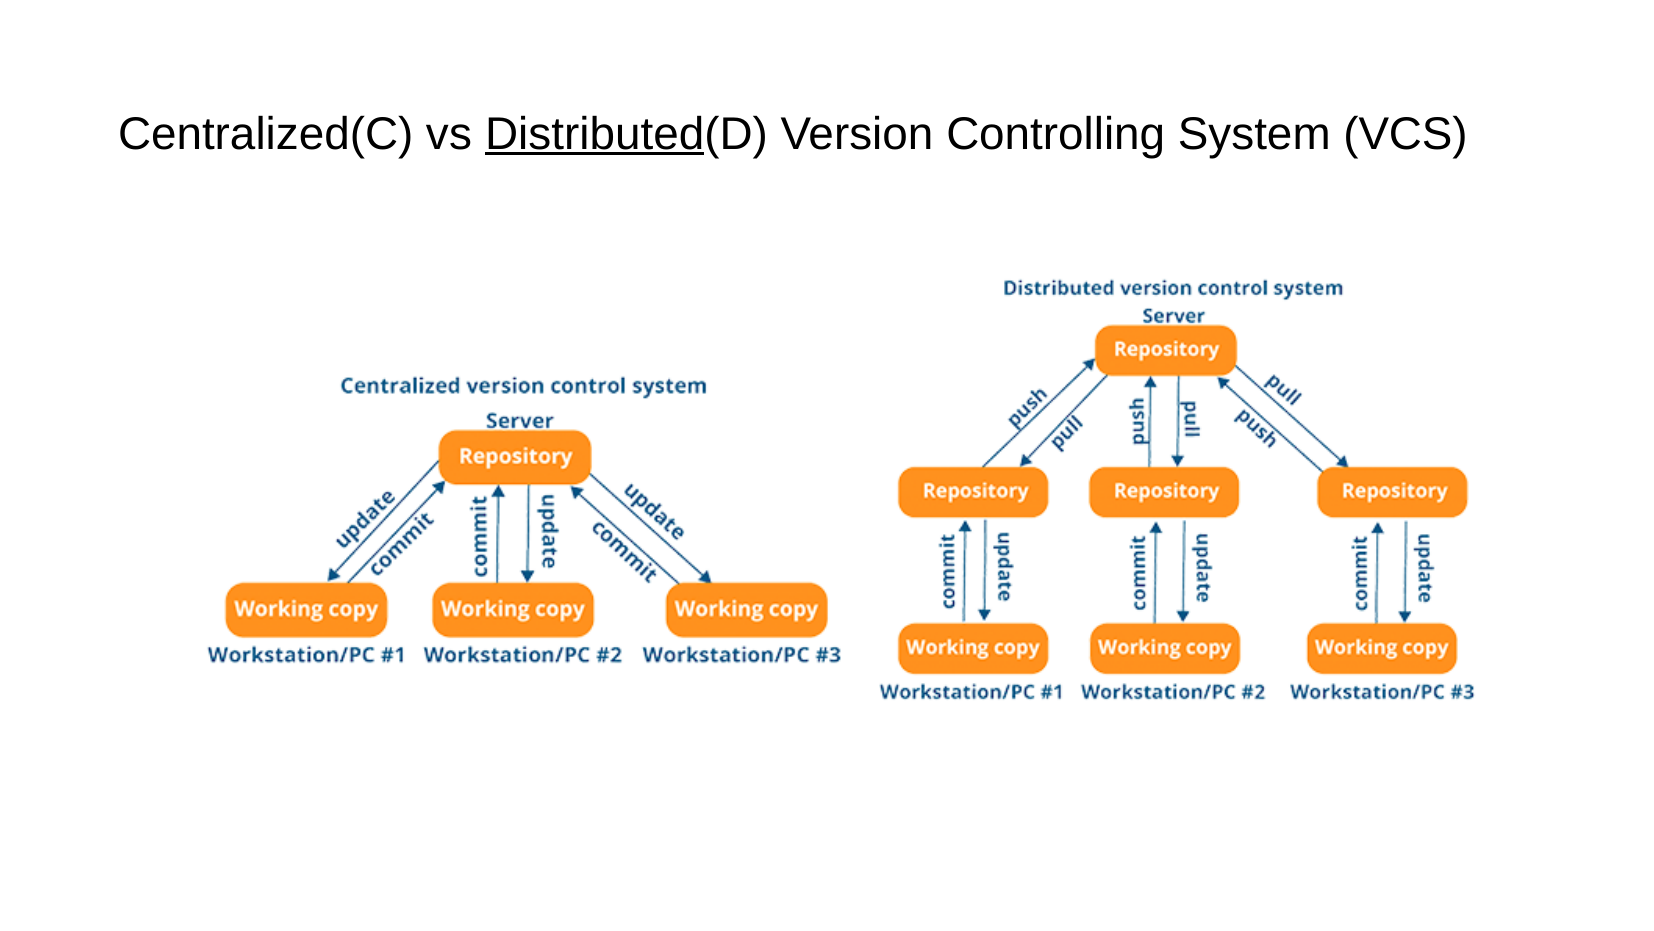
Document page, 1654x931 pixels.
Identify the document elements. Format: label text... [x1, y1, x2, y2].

subtitle Centralized(C) vs Distributed(D) Version Controlling System (VCS) [82, 108, 1571, 336]
picture [159, 201, 1497, 729]
